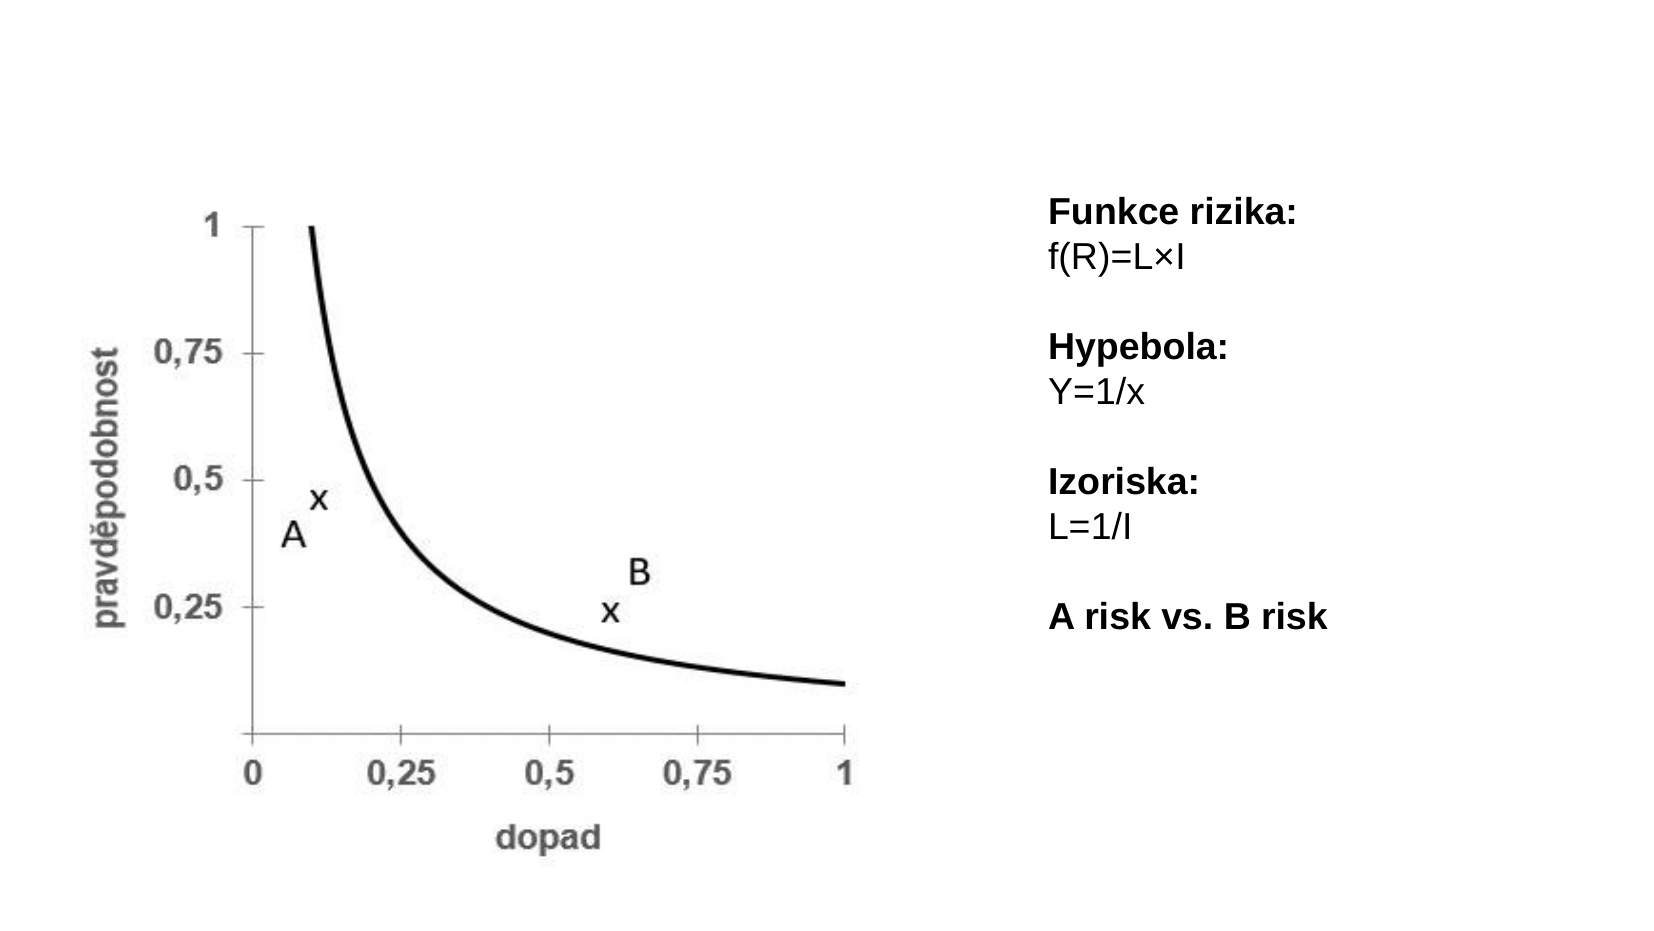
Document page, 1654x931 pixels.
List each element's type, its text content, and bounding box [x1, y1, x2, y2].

picture [59, 177, 886, 886]
text_box Funkce rizika: f(R)=L×I Hypebola: Y=1/x Izoriska: L=1/I A risk vs. B risk [1033, 179, 1565, 797]
